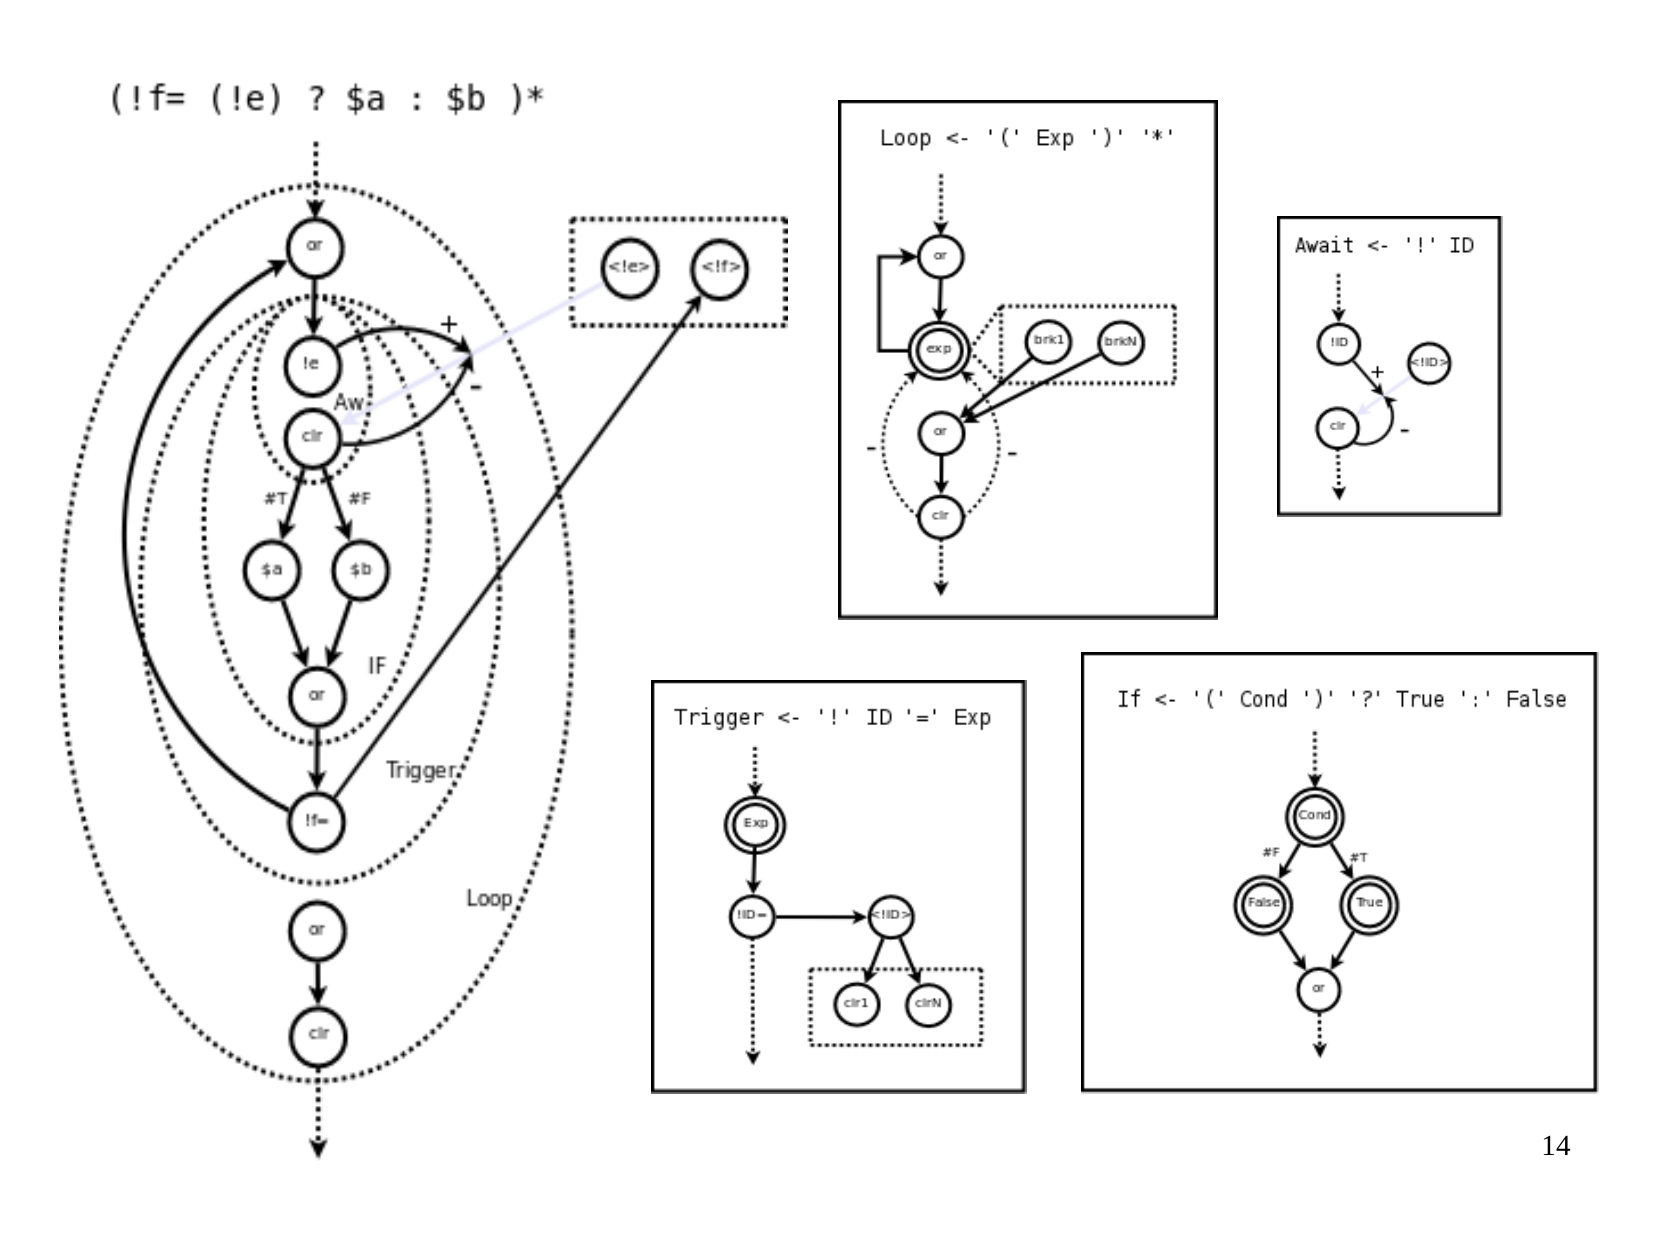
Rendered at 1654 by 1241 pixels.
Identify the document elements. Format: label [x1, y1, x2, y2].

picture [1081, 652, 1599, 1094]
picture [838, 100, 1218, 620]
picture [1277, 216, 1503, 518]
picture [59, 77, 1027, 1163]
